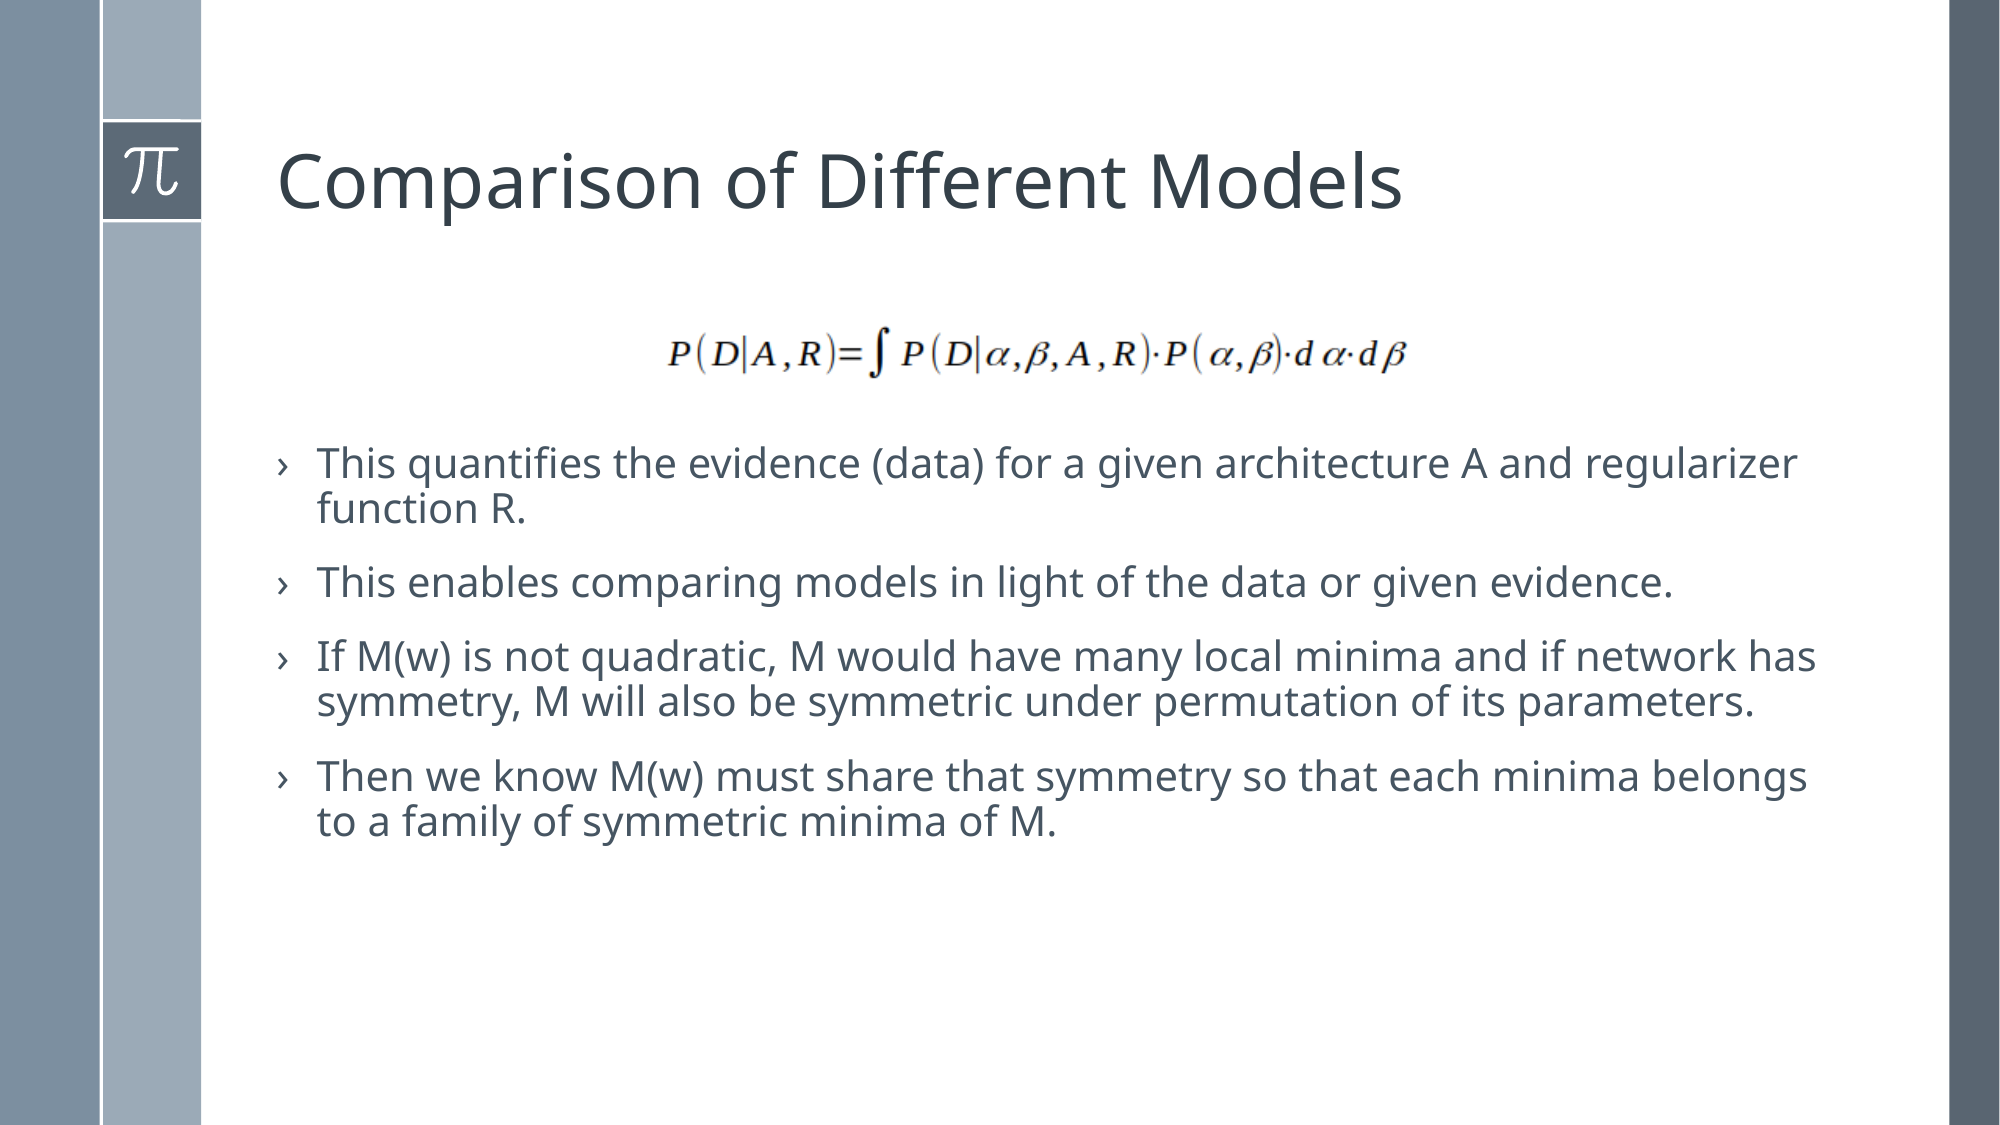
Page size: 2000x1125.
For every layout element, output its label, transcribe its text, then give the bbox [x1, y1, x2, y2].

text_box Comparison of Different Models [261, 29, 1867, 233]
picture [648, 306, 1426, 405]
text_box This quantifies the evidence (data) for a given architecture A and regularizer function R. This enables comparing models in light of the data or given evidence. If M(w) is not quadratic, M would have many local minima and if network has symmetry, M will also be symmetric under permutation of its parameters. Then we know M(w) must share that symmetry so that each minima belongs to a family of symmetric minima of M. [261, 262, 1845, 1013]
